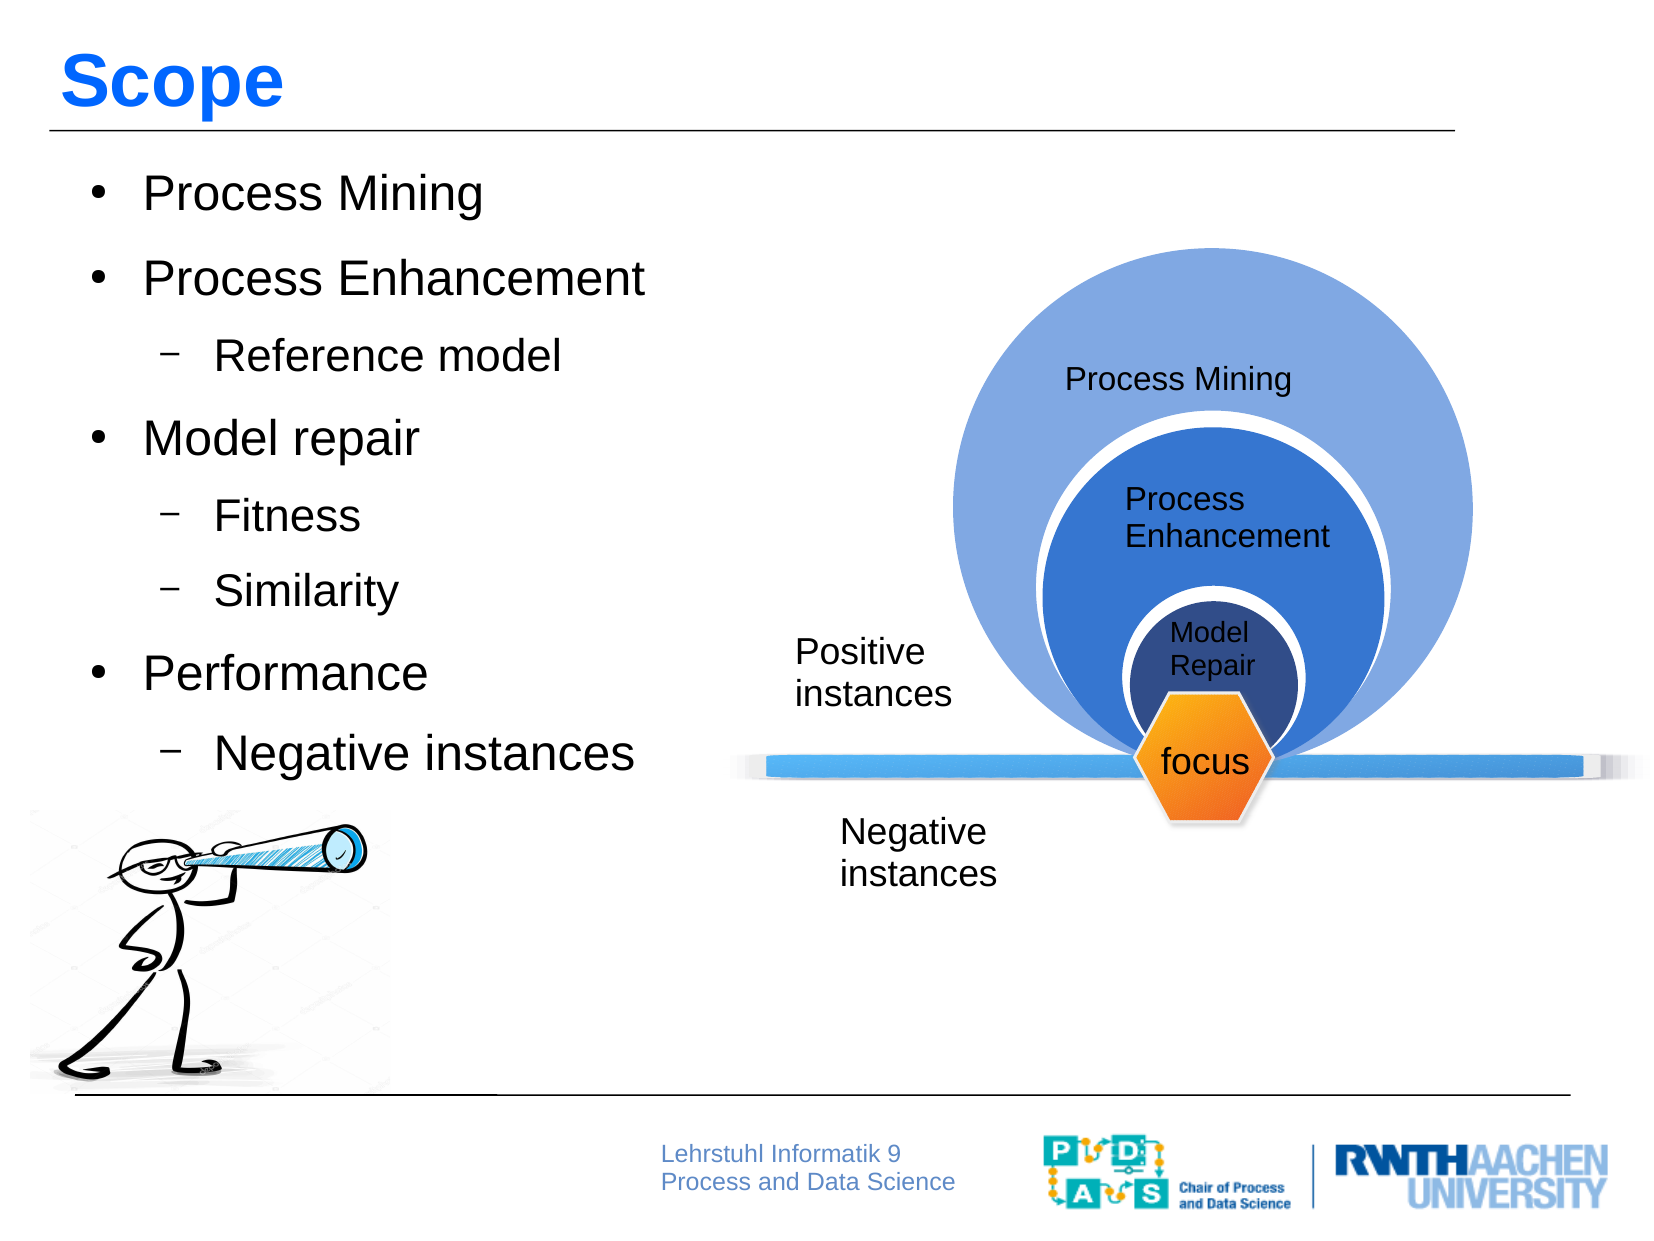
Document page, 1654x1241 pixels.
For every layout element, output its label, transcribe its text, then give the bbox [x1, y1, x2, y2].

text_box Negative instances [825, 803, 1081, 909]
list Process Mining Process Enhancement Reference model Model repair Fitness Similarity Performance Negative instances [71, 165, 841, 1021]
text_box Process Mining [1050, 353, 1396, 453]
picture [1005, 1090, 1647, 1241]
text_box Positive instances [780, 623, 1036, 729]
text_box Process Enhancement [1110, 473, 1381, 615]
text_box Model Repair [1155, 608, 1351, 714]
picture [30, 810, 391, 1094]
title Scope [60, 30, 1549, 131]
picture [720, 214, 1654, 840]
